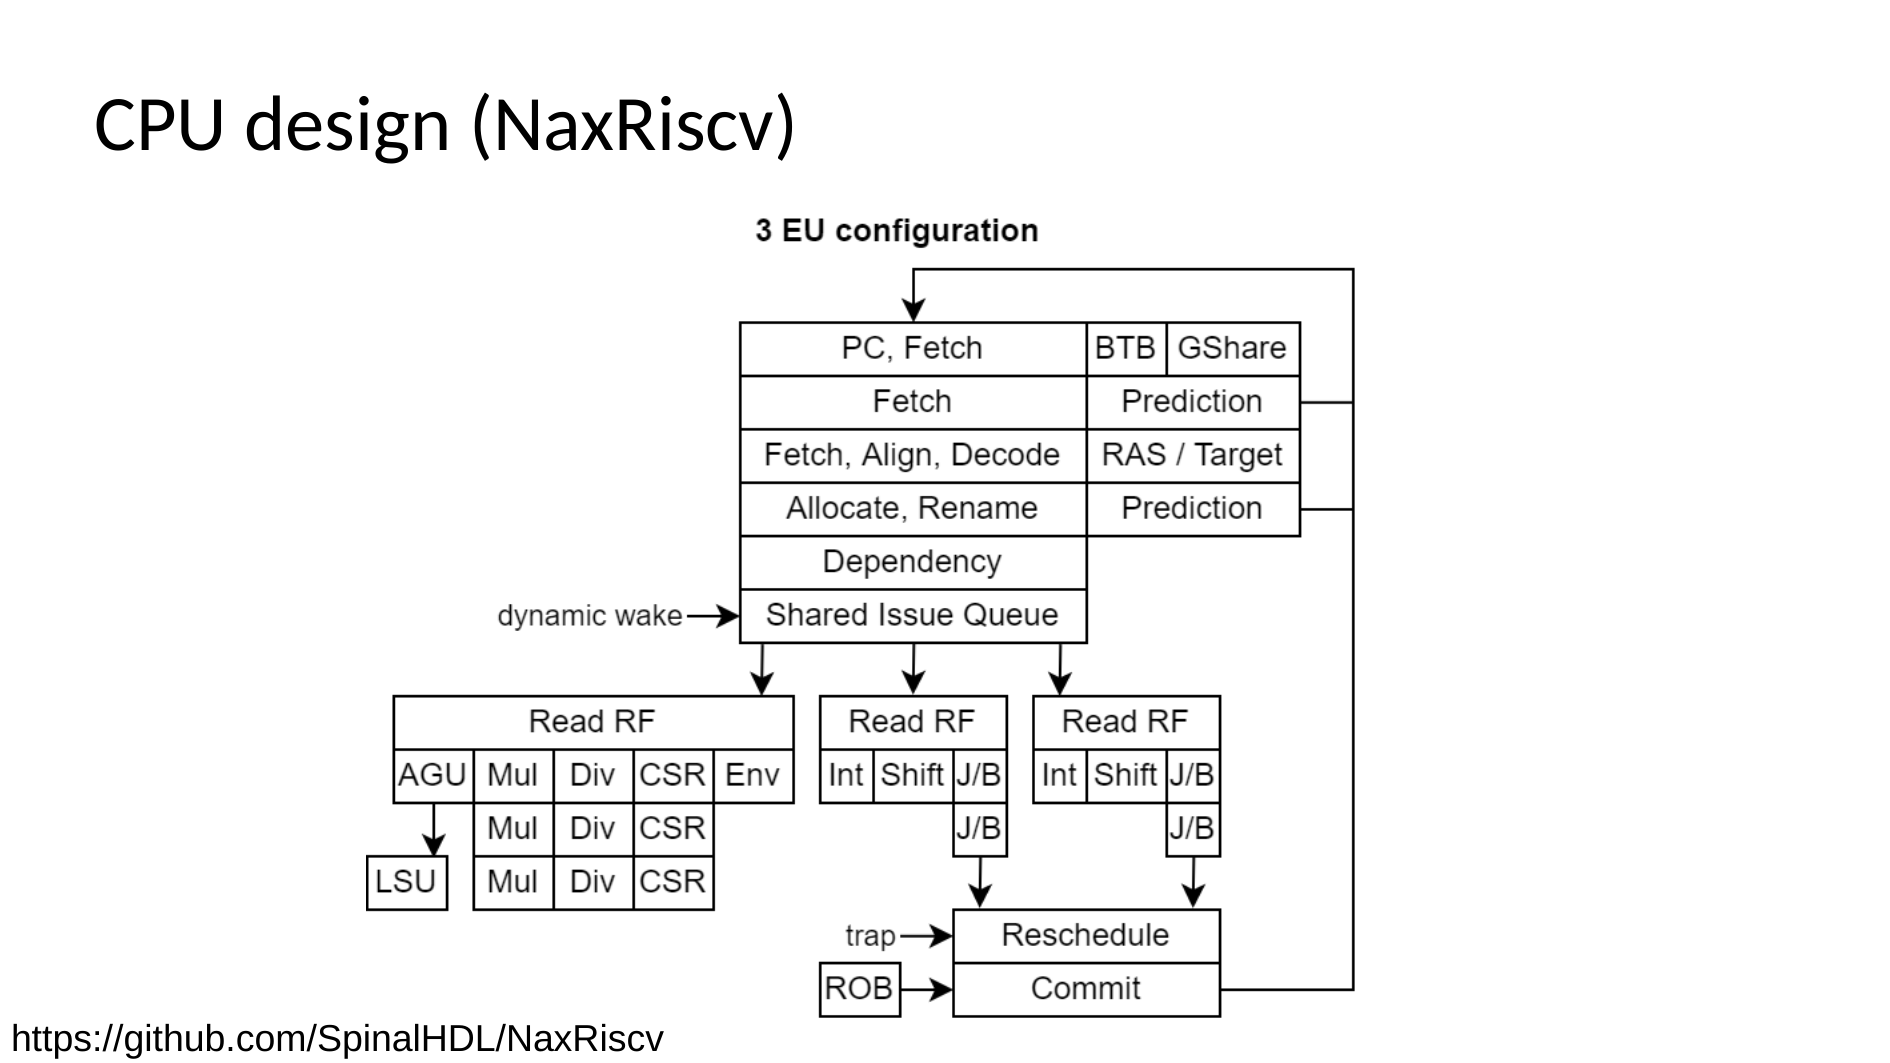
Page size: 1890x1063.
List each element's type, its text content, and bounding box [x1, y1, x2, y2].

picture [366, 188, 1386, 1063]
title CPU design (NaxRiscv) [94, 42, 1796, 220]
text_box https://github.com/SpinalHDL/NaxRiscv [0, 1009, 680, 1063]
